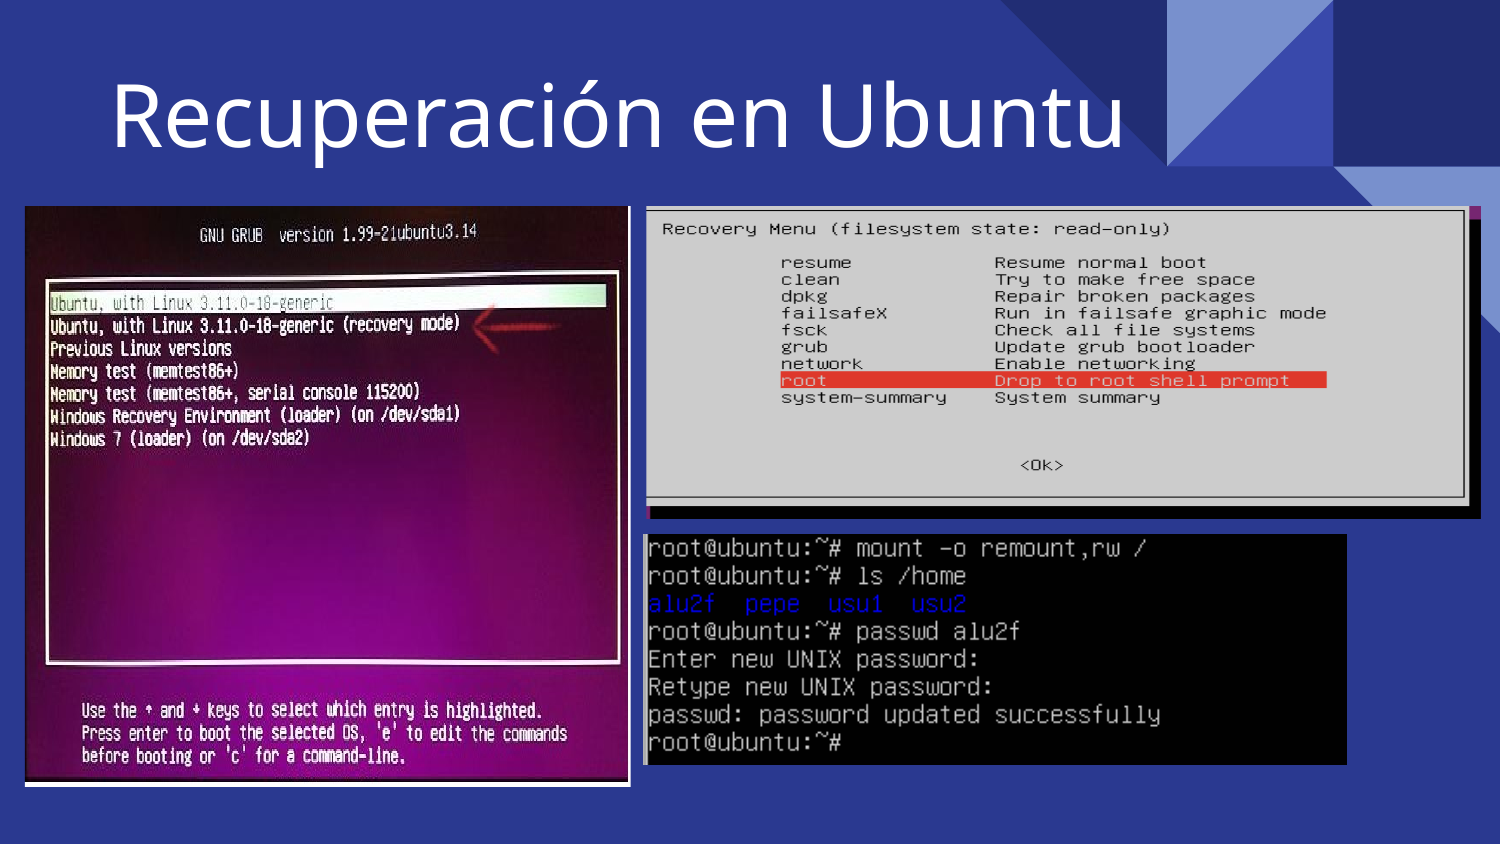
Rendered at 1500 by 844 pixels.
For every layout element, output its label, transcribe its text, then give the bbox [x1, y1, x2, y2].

picture [24, 206, 631, 787]
picture [646, 206, 1481, 519]
picture [643, 534, 1347, 765]
title Recuperación en Ubuntu [94, 43, 1443, 182]
